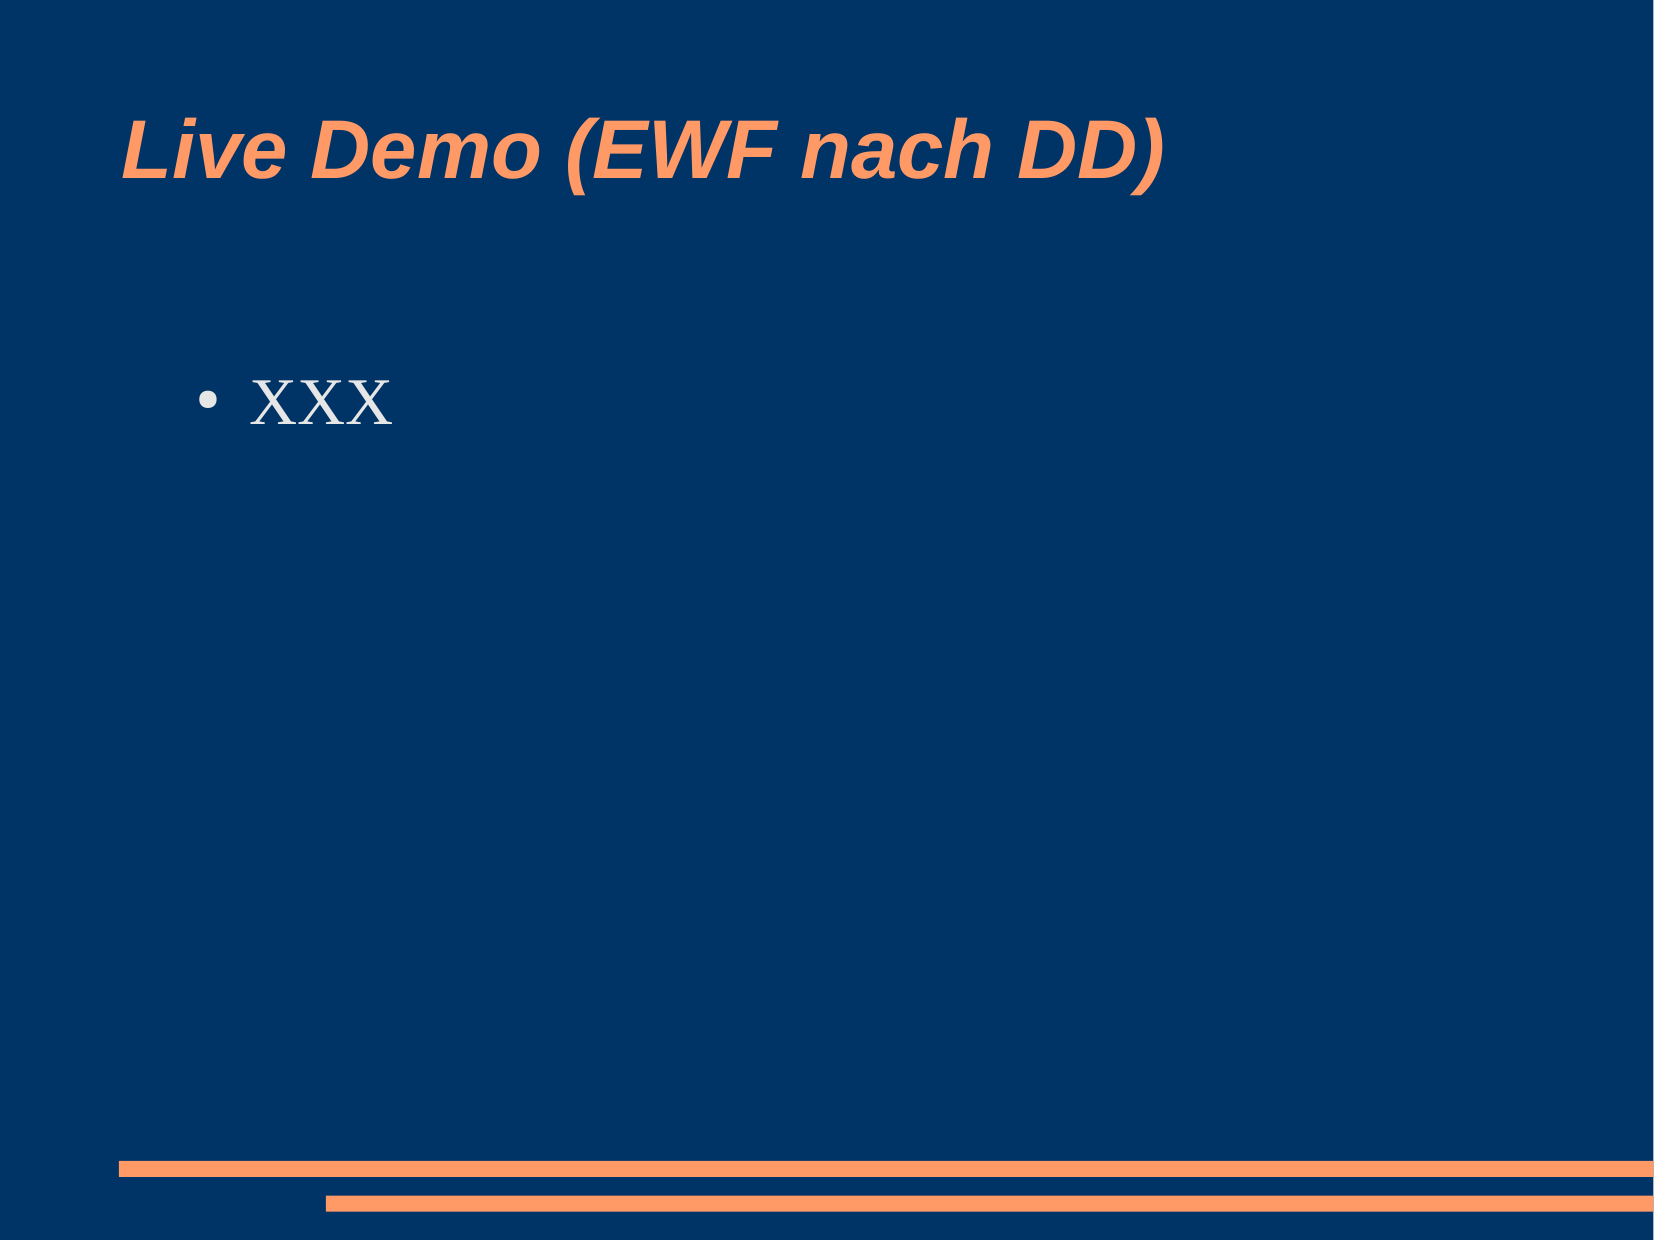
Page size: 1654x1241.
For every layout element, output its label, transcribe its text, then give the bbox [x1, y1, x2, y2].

title Live Demo (EWF nach DD) [121, 46, 1534, 254]
list XXX [178, 364, 1570, 1147]
